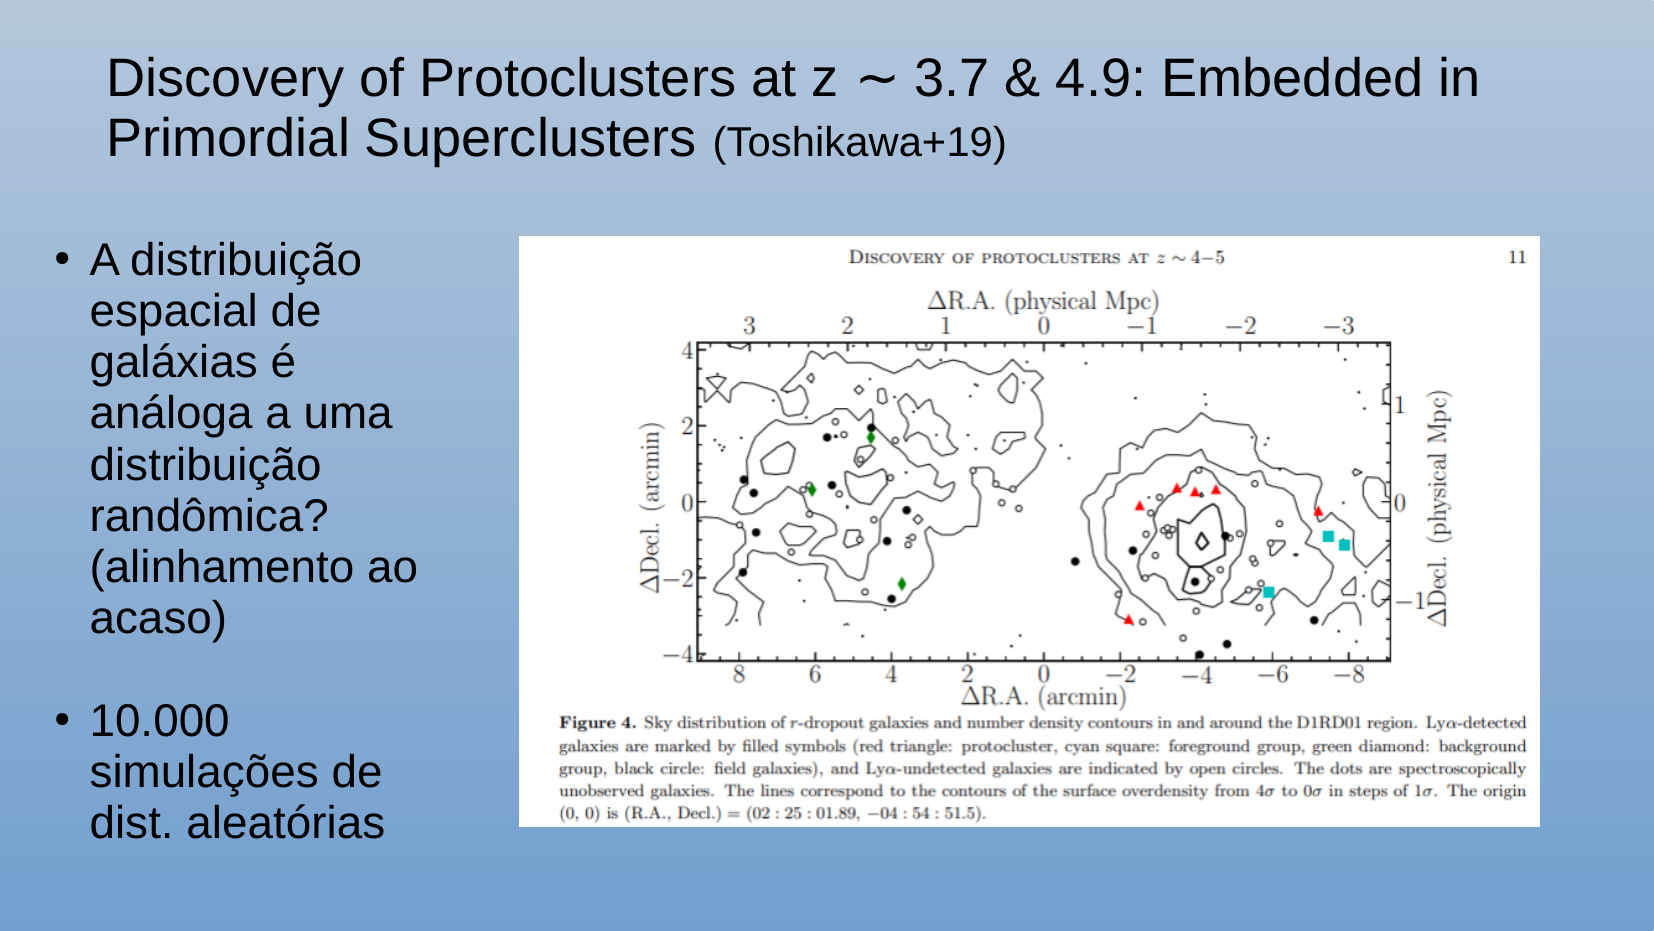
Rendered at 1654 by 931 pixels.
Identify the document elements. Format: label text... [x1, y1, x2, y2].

text_box A distribuição espacial de galáxias é análoga a uma distribuição randômica? (alinhamento ao acaso) 10.000 simulações de dist. aleatórias [39, 226, 461, 857]
list Discovery of Protoclusters at z ∼ 3.7 & 4.9: Embedded in Primordial Superclusters (Toshikawa+19) [35, 47, 1524, 587]
picture [519, 236, 1540, 827]
